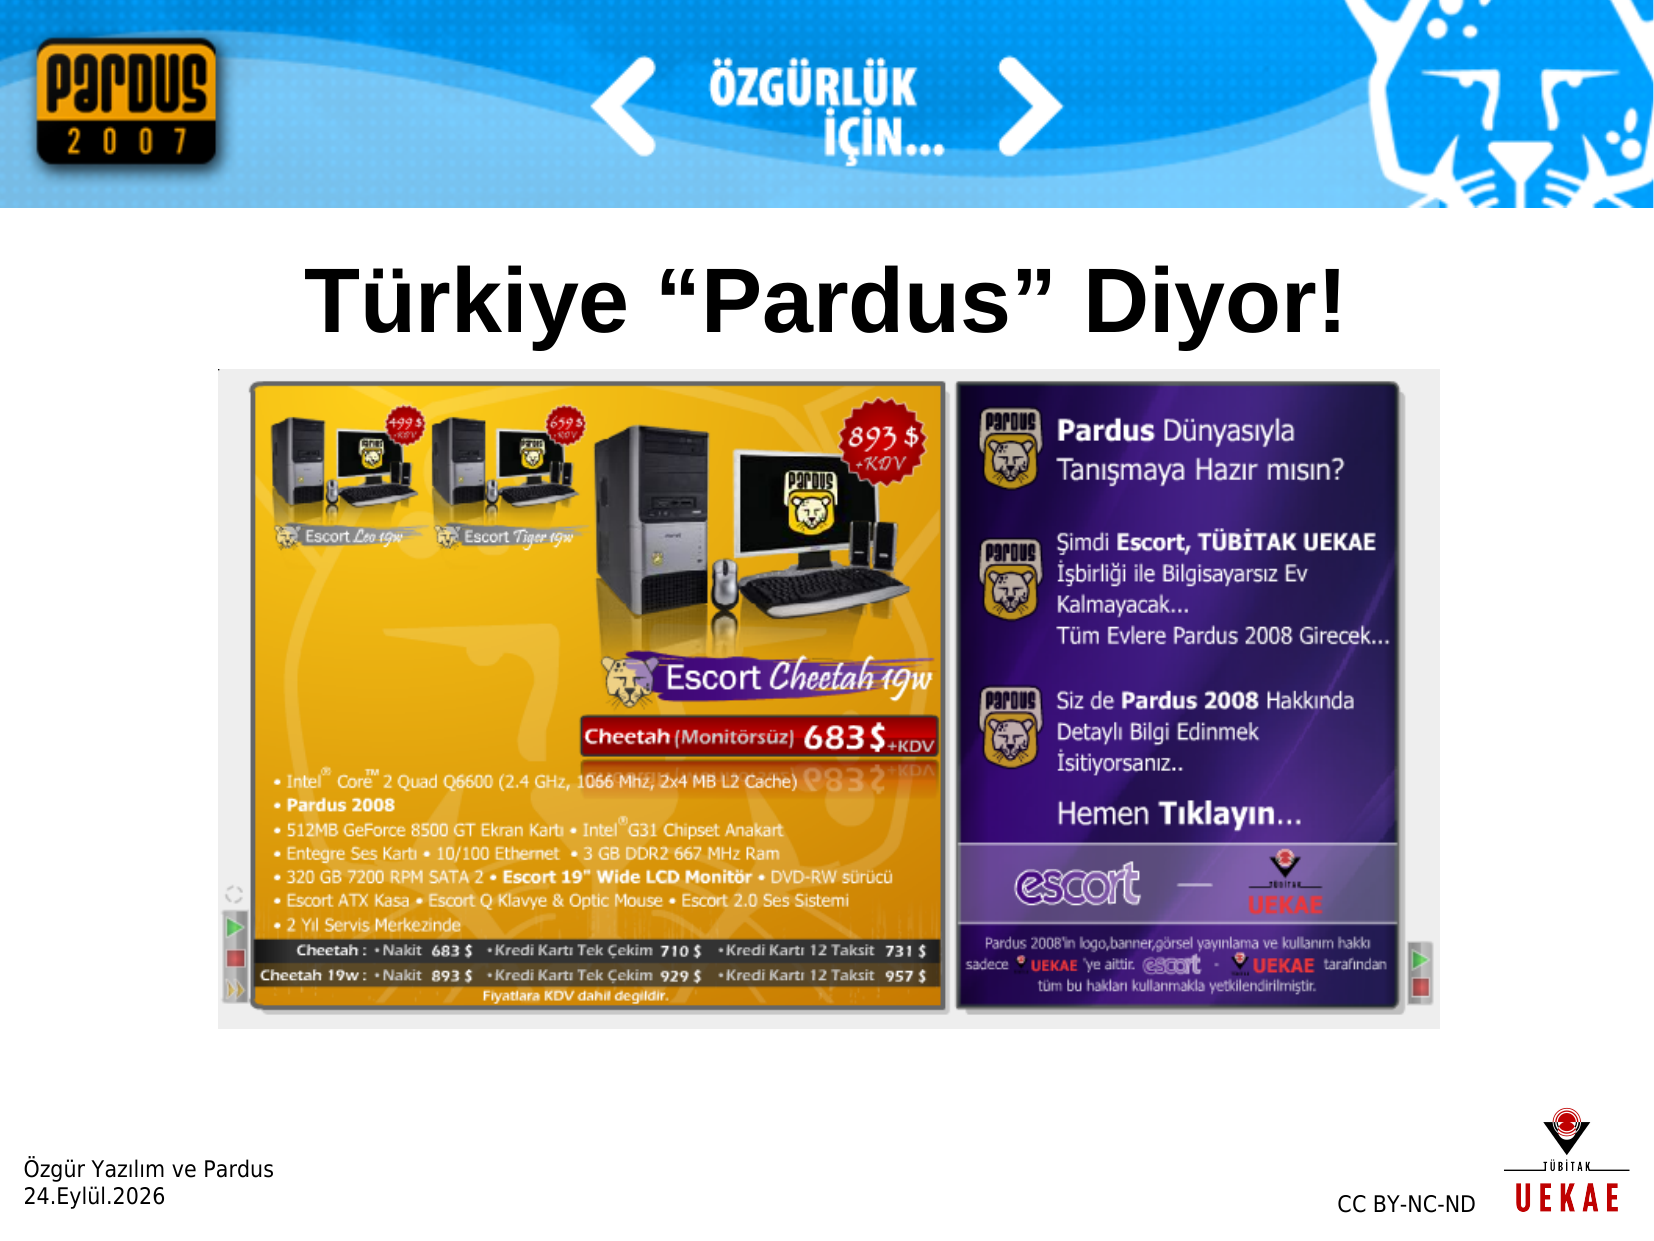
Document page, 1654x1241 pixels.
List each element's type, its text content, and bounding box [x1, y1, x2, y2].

picture [1500, 1104, 1634, 1215]
picture [0, 0, 1654, 208]
title Türkiye “Pardus” Diyor! [82, 197, 1571, 405]
picture [218, 369, 1440, 1029]
